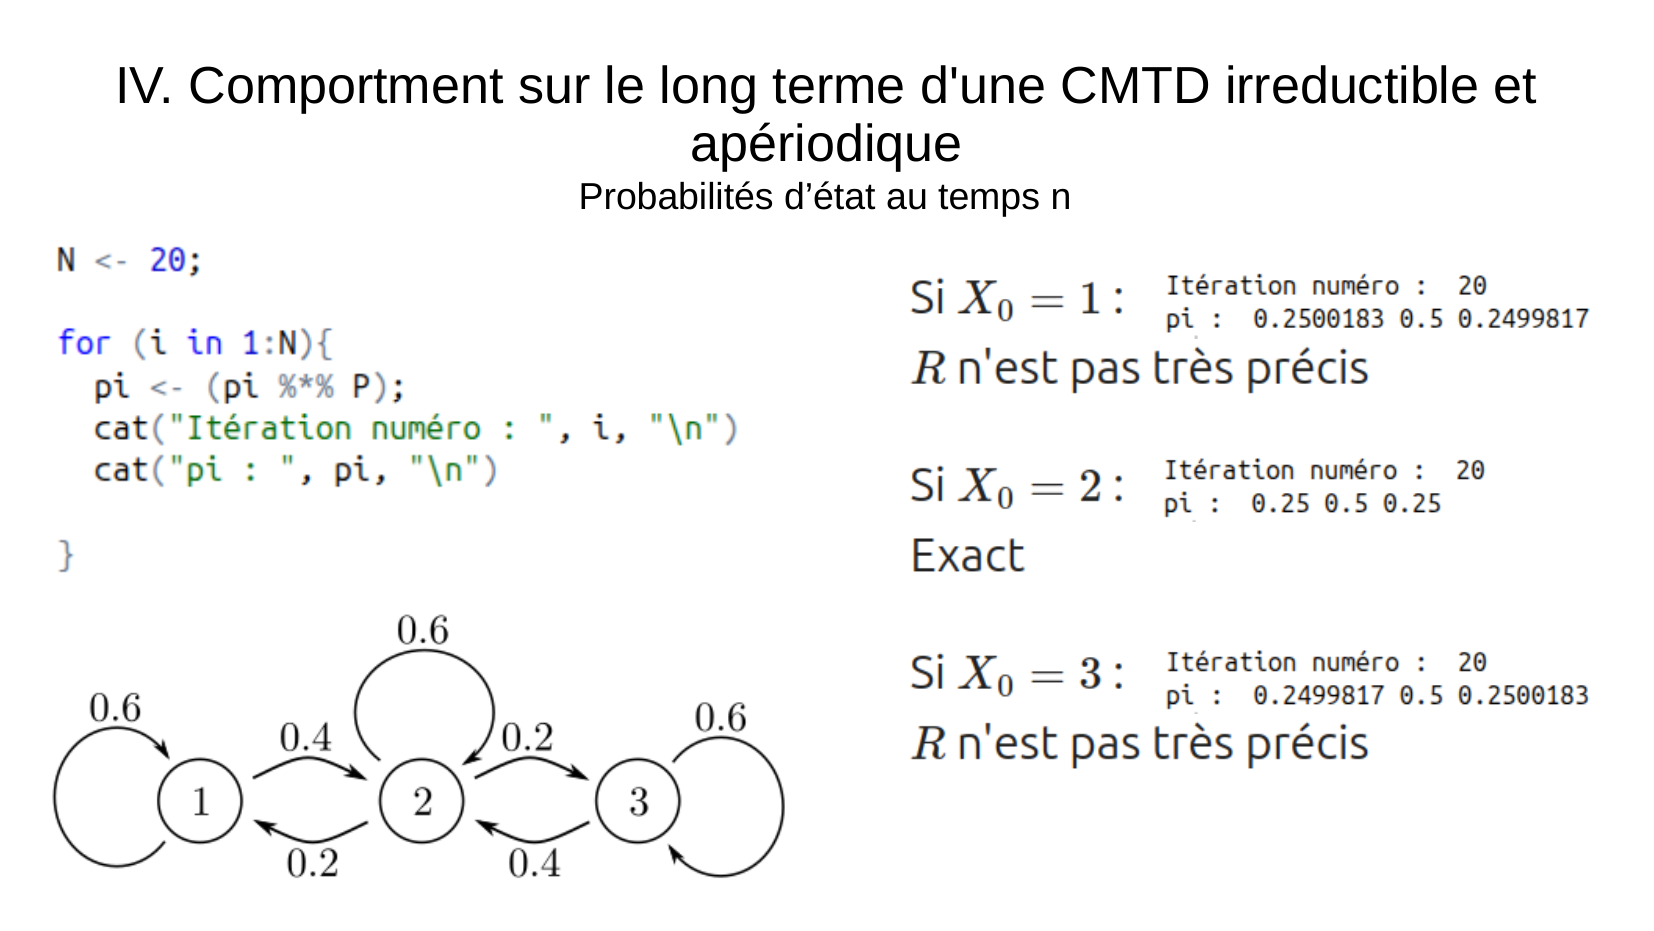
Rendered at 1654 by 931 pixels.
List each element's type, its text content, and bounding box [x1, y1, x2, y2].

picture [900, 262, 1613, 789]
picture [37, 226, 757, 601]
text_box Probabilités d’état au temps n [563, 168, 1088, 226]
title IV. Comportment sur le long terme d'une CMTD irreductible et apériodique [82, 37, 1571, 193]
picture [37, 604, 799, 901]
